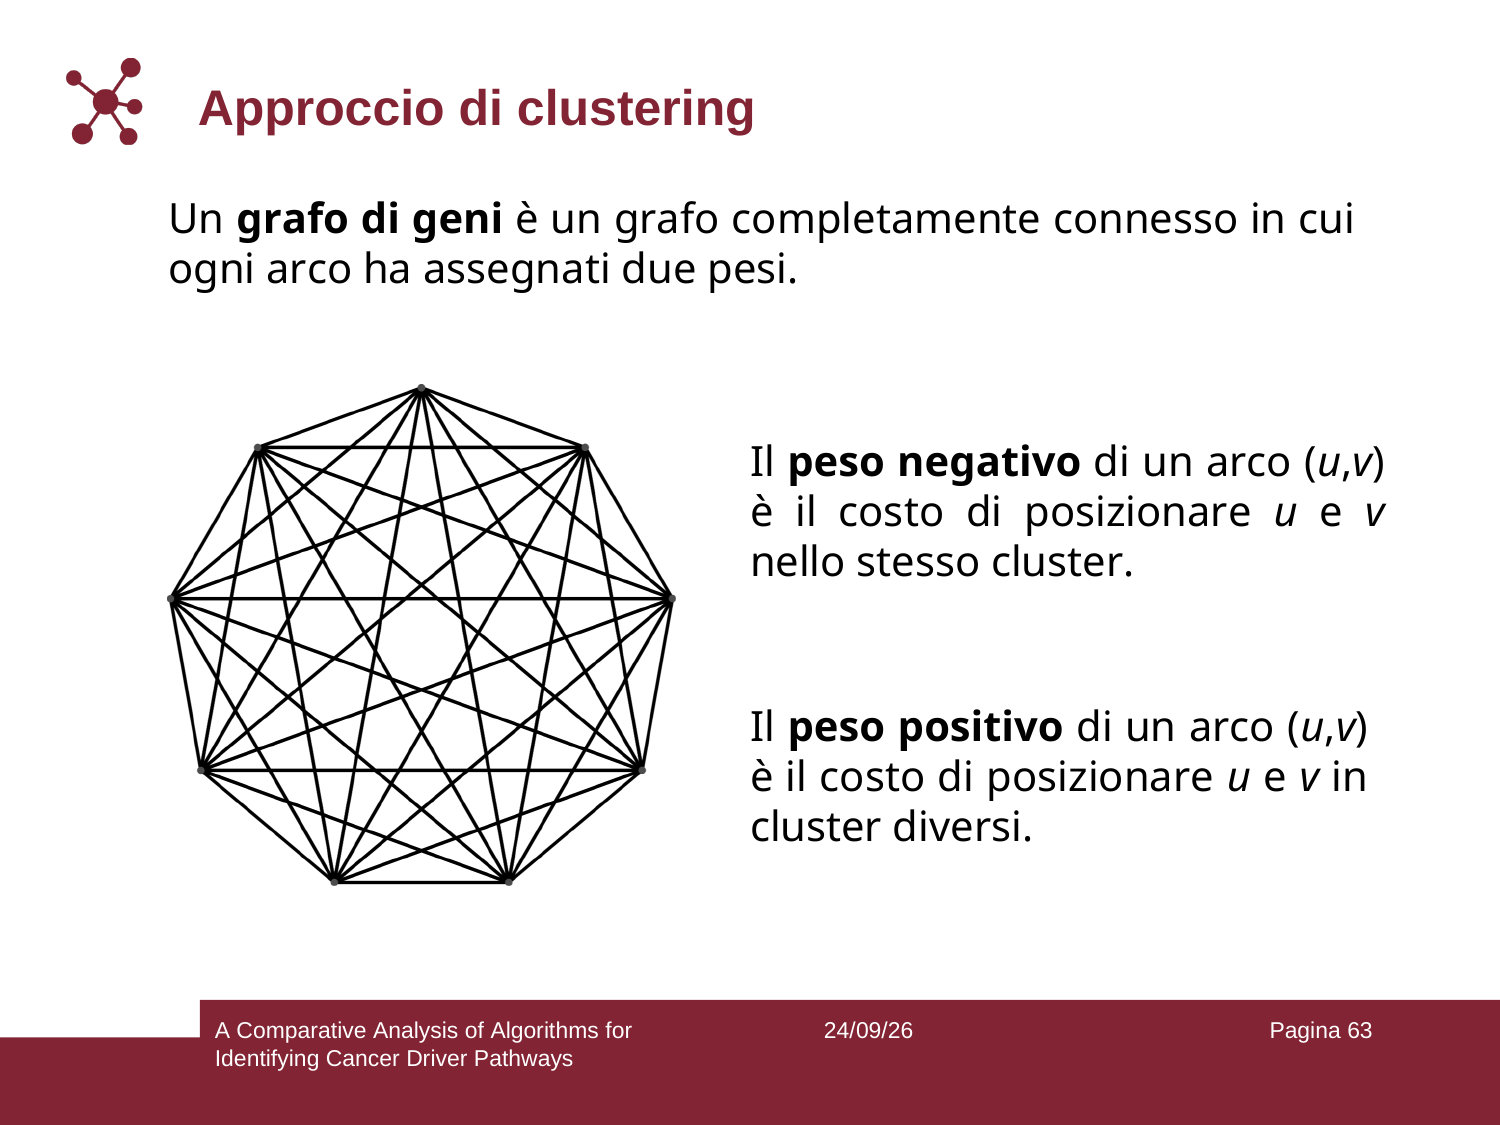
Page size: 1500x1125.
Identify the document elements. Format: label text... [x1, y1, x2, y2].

text_box Pagina <number> [1074, 1008, 1388, 1084]
text_box A Comparative Analysis of Algorithms for Identifying Cancer Driver Pathways [199, 1008, 676, 1084]
text_box Il peso negativo di un arco (u,v) è il costo di posizionare u e v nello stesso cluster. [735, 427, 1400, 642]
picture [167, 384, 676, 886]
picture [60, 58, 148, 145]
text_box Un grafo di geni è un grafo completamente connesso in cui ogni arco ha assegnati due pesi. [153, 184, 1392, 300]
text_box Il peso positivo di un arco (u,v) è il costo di posizionare u e v in cluster diversi. [735, 692, 1400, 908]
title Approccio di clustering [183, 67, 1400, 150]
text_box 22/10/24 [712, 1008, 1026, 1084]
